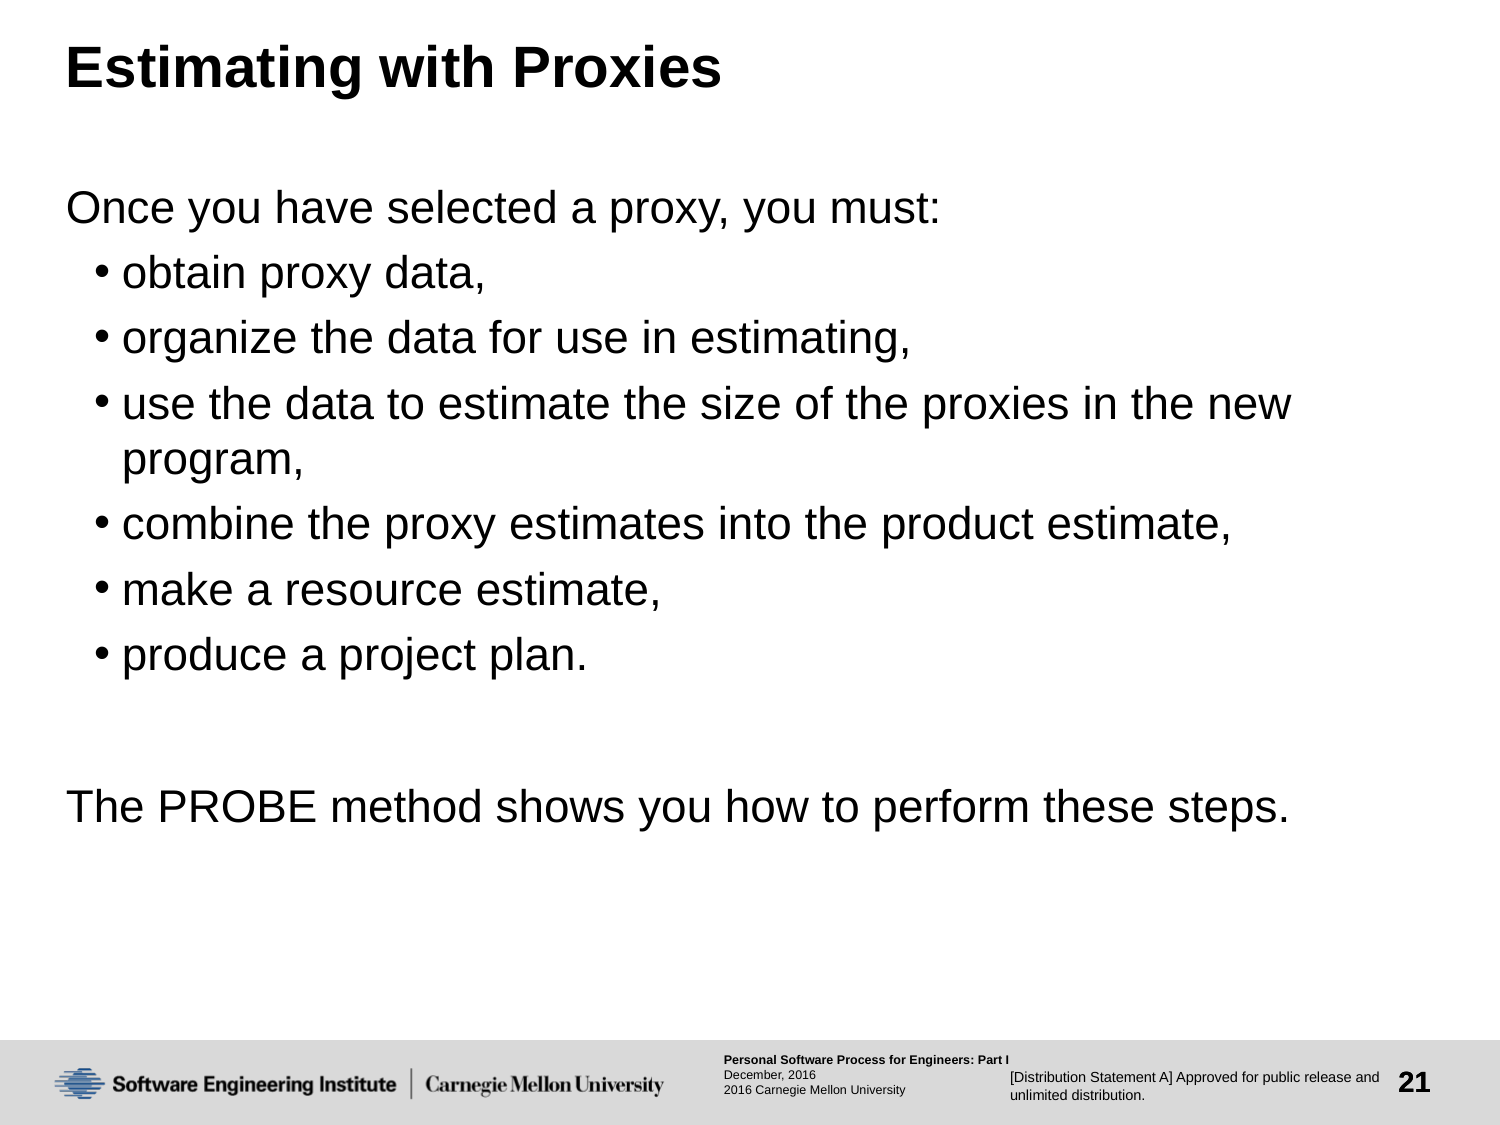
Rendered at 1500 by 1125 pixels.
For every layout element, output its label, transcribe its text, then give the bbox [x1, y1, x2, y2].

picture [46, 1061, 673, 1104]
list Once you have selected a proxy, you must: obtain proxy data, organize the data for use in estimating, use the data to estimate the size of the proxies in the new program, combine the proxy estimates into the product estimate, make a resource estimate, produce a project plan. The PROBE method shows you how to perform these steps. [65, 177, 1431, 1000]
title Estimating with Proxies [65, 37, 1313, 148]
